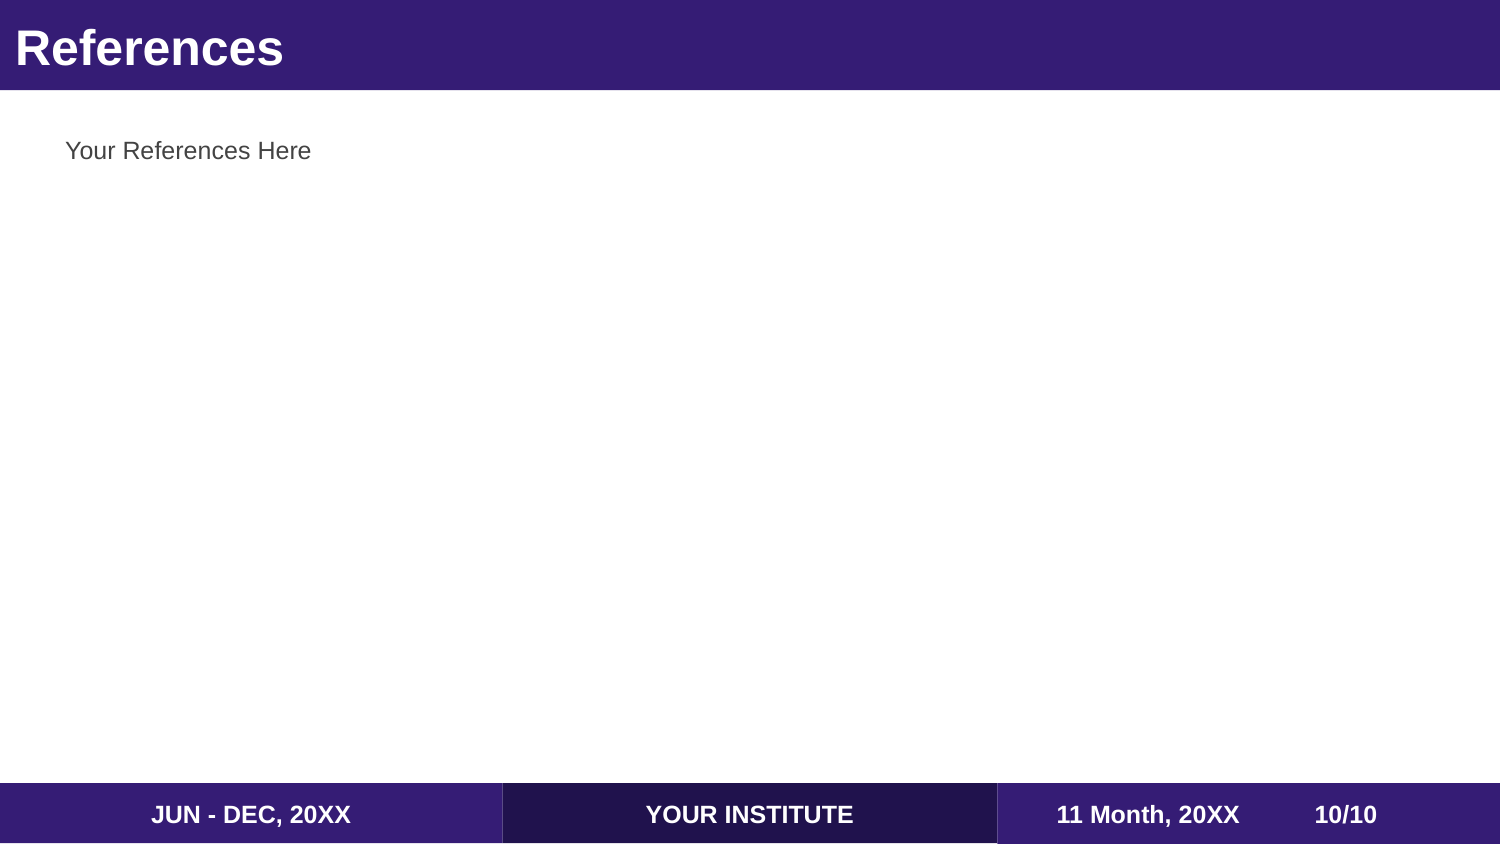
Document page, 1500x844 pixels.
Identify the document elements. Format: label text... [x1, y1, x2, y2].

text_box YOUR INSTITUTE [502, 783, 997, 844]
text_box 11 Month, 20XX 10/10 [997, 783, 1500, 844]
text_box Your References Here [49, 119, 1462, 758]
text_box References [0, 0, 1500, 91]
text_box JUN - DEC, 20XX [0, 783, 502, 844]
